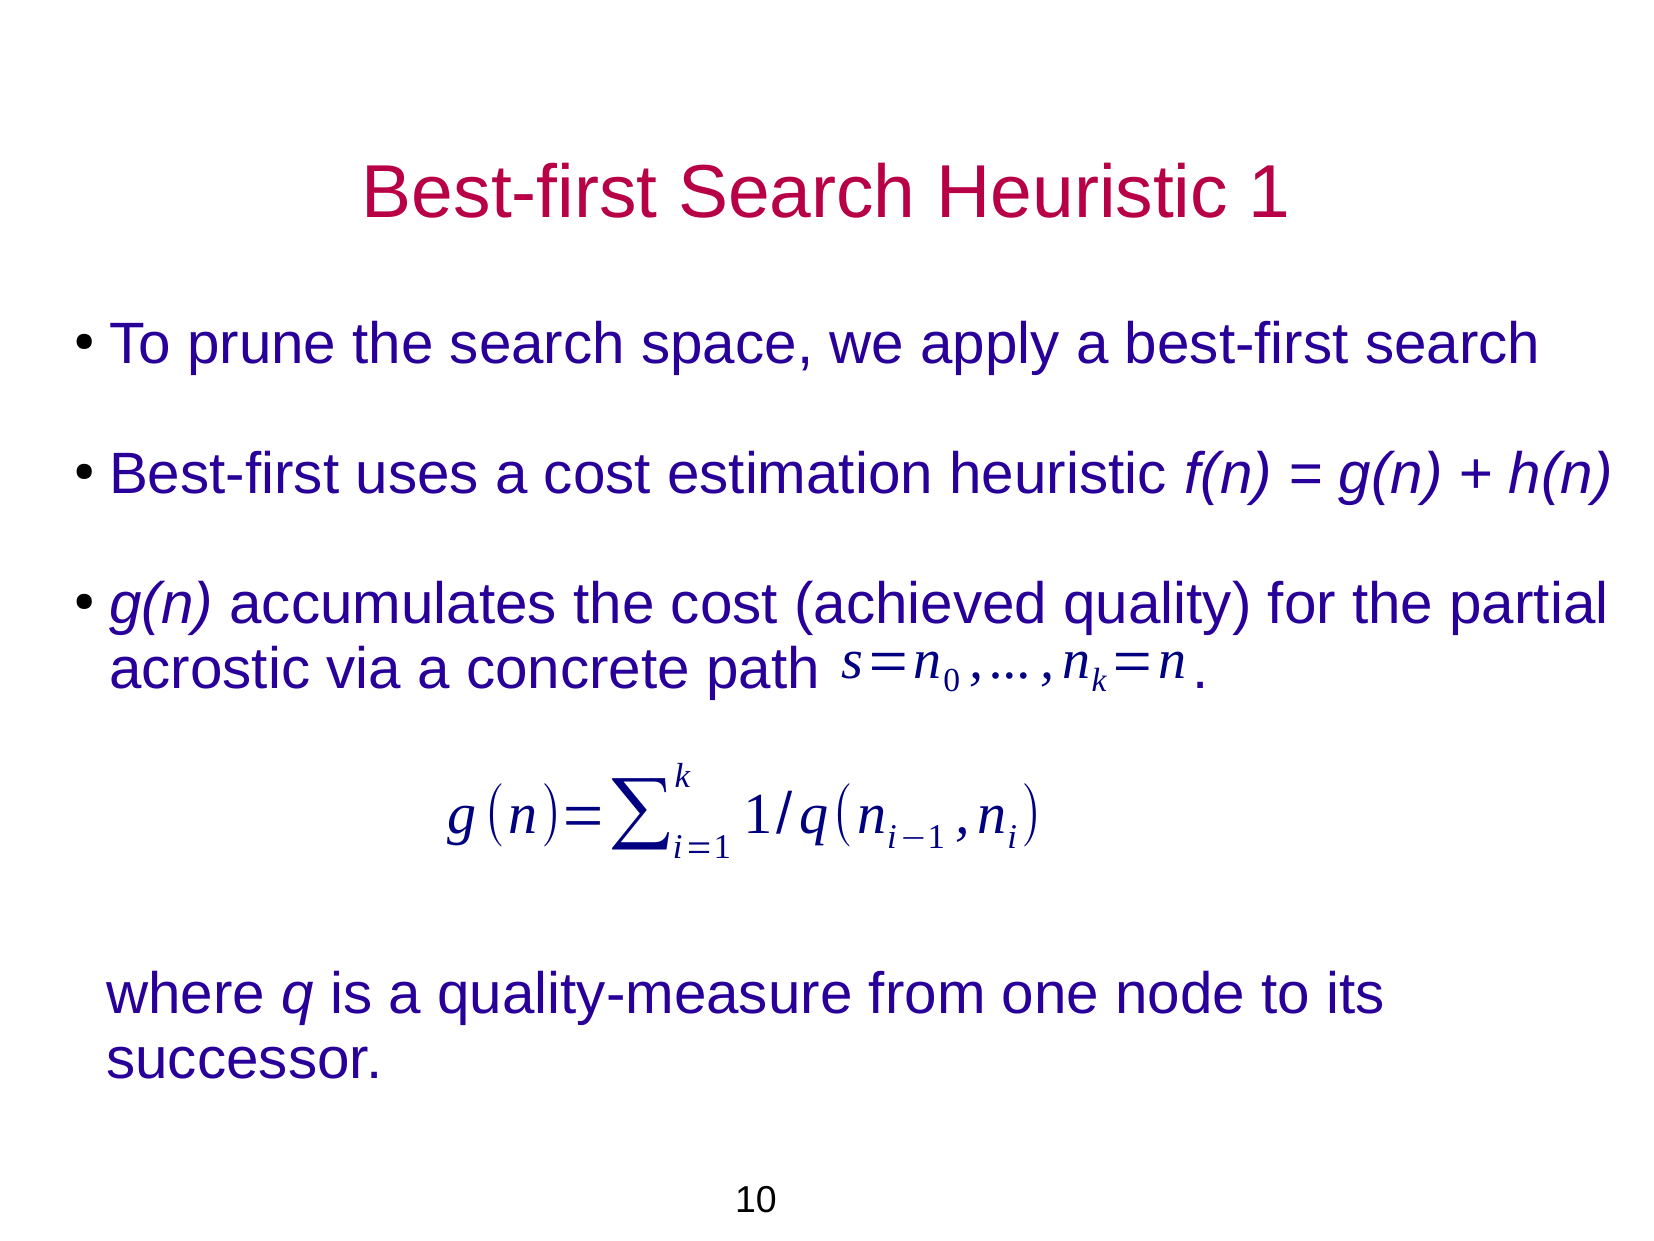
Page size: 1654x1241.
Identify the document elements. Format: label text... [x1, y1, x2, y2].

chart [437, 755, 1047, 866]
text_box To prune the search space, we apply a best-first search Best-first uses a cost estimation heuristic f(n) = g(n) + h(n) g(n) accumulates the cost (achieved quality) for the partial acrostic via a concrete path . where q is a quality-measure from one node to its successor. [59, 303, 1629, 1099]
chart [832, 628, 1193, 699]
text_box Best-first Search Heuristic 1 [347, 141, 1307, 241]
text_box 10 [720, 1171, 804, 1229]
